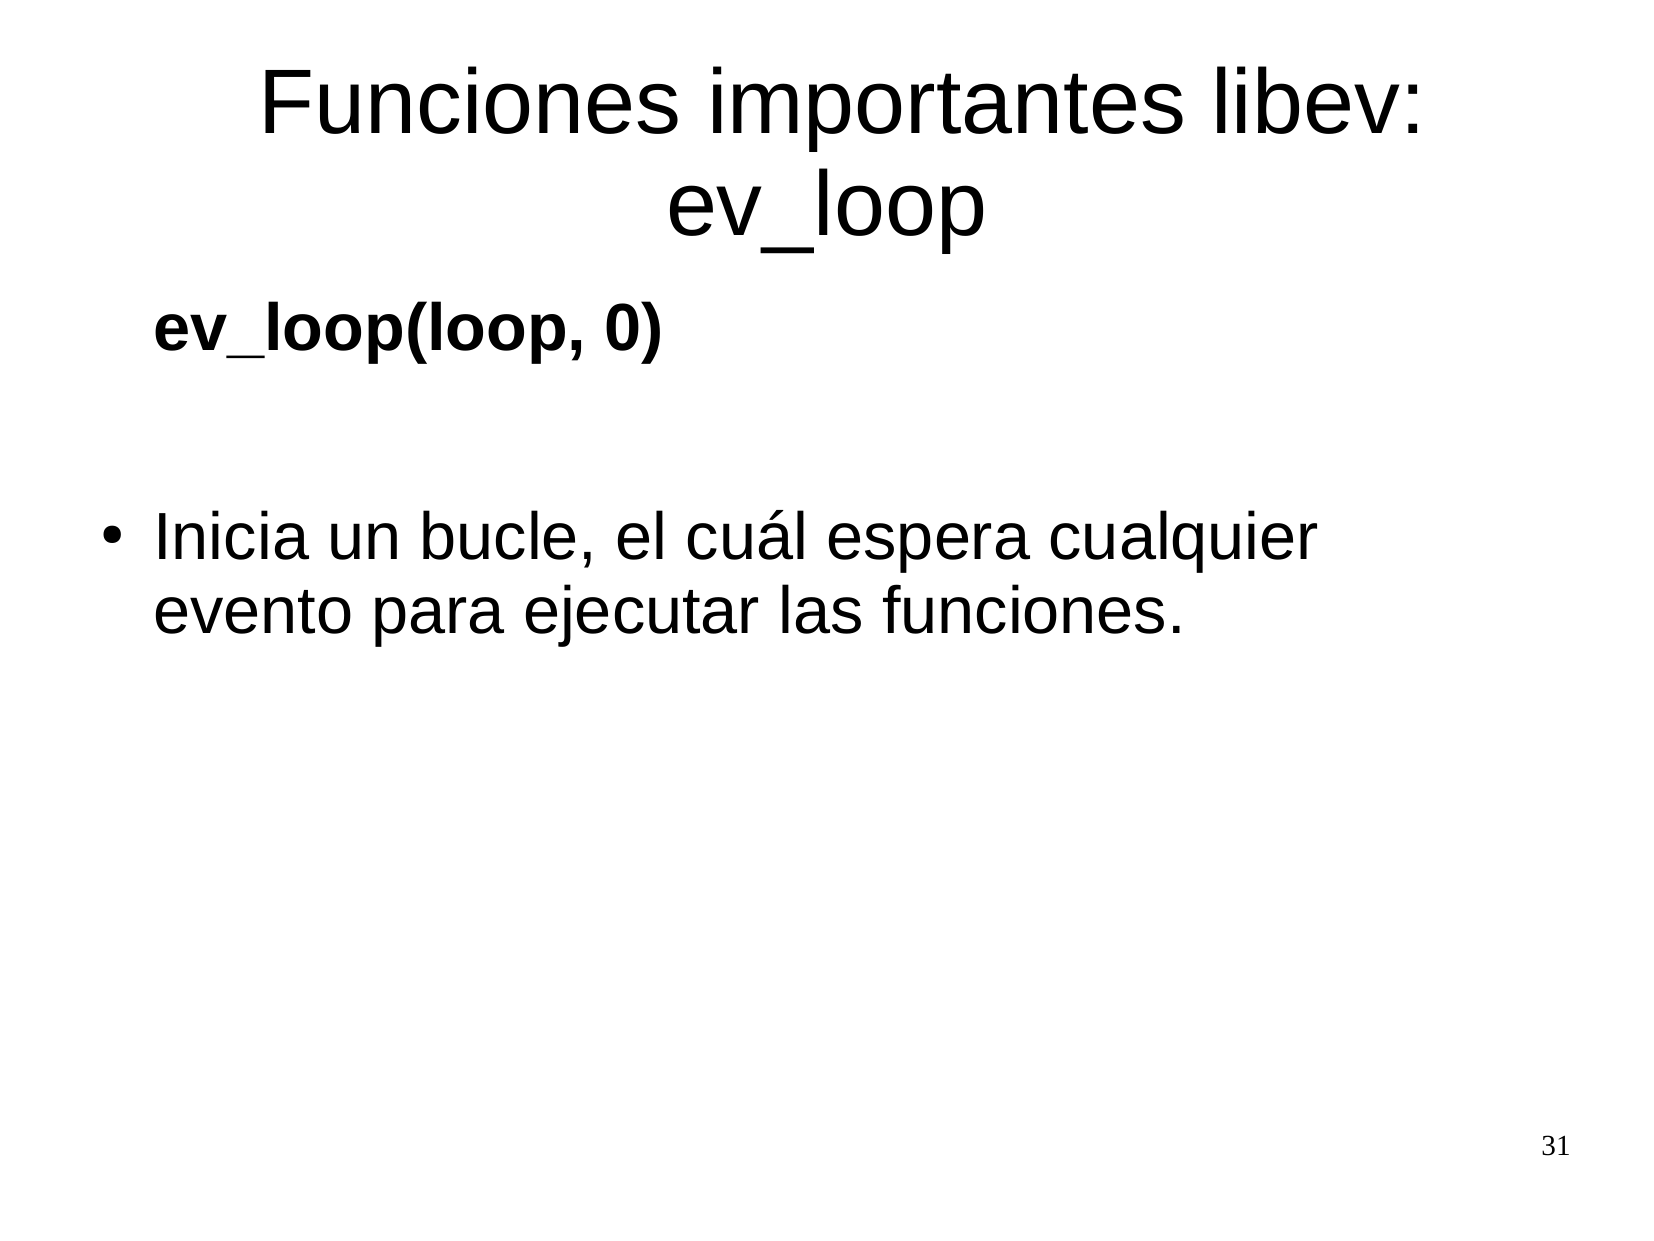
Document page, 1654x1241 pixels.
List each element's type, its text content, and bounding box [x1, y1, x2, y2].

title Funciones importantes libev: ev_loop [82, 49, 1571, 257]
list ev_loop(loop, 0) Inicia un bucle, el cuál espera cualquier evento para ejecutar las funciones. [82, 290, 1538, 1010]
